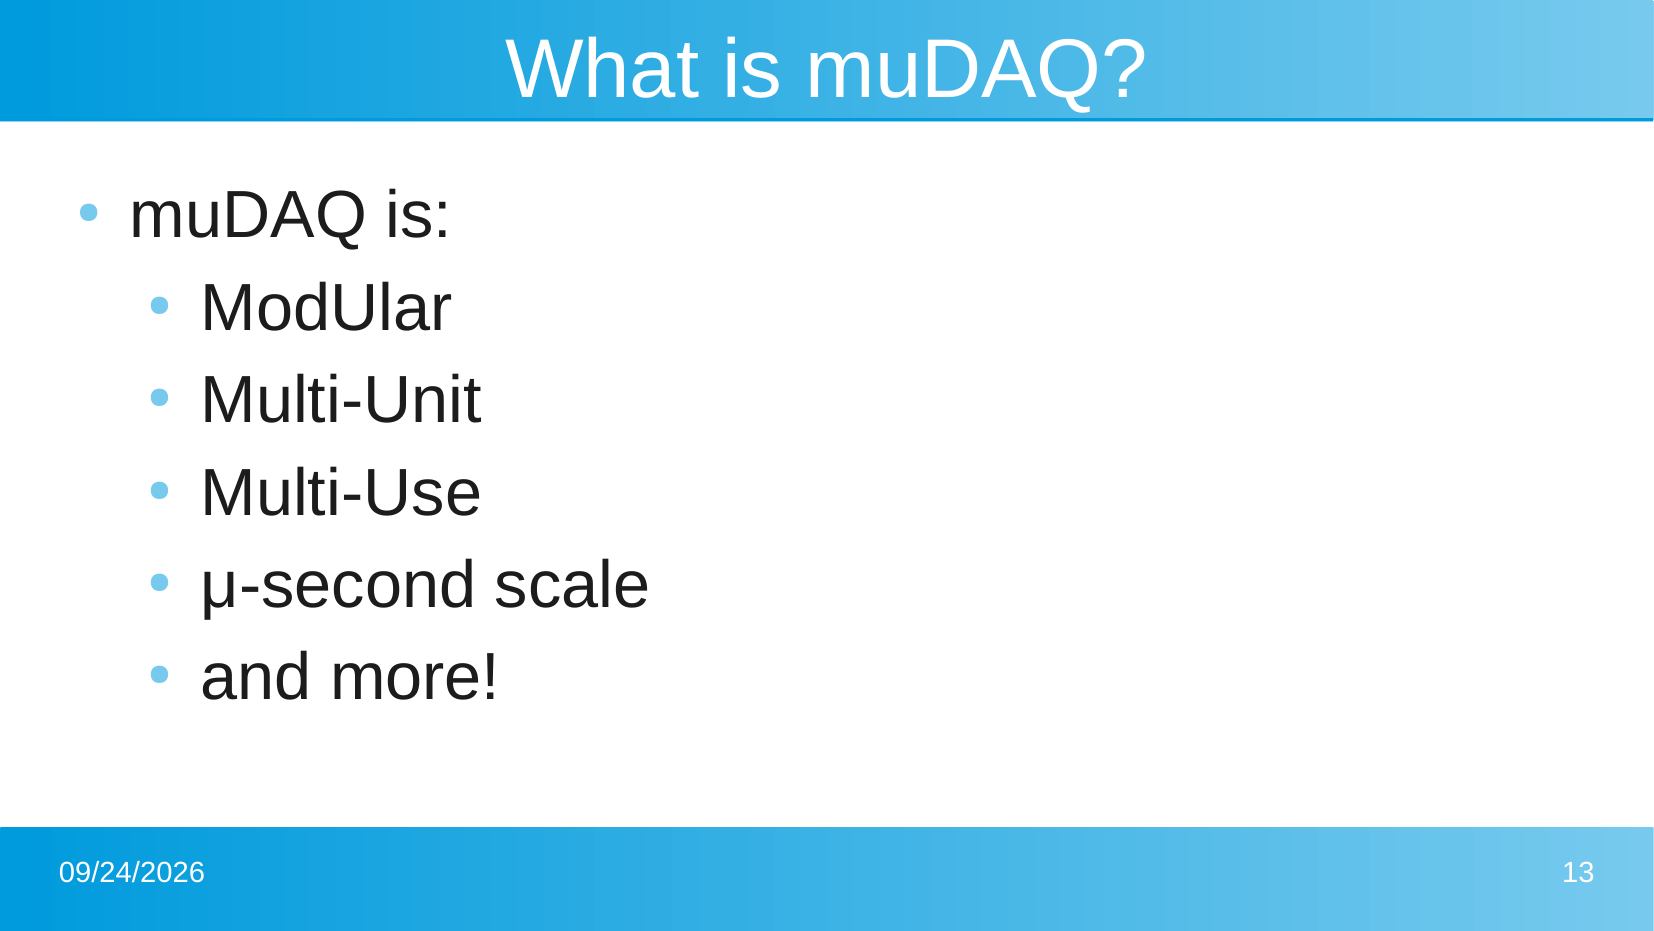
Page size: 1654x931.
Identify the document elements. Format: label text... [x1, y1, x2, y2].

title What is muDAQ? [59, 22, 1595, 116]
list muDAQ is: ModUlar Multi-Unit Multi-Use μ-second scale and more! [59, 177, 1595, 768]
